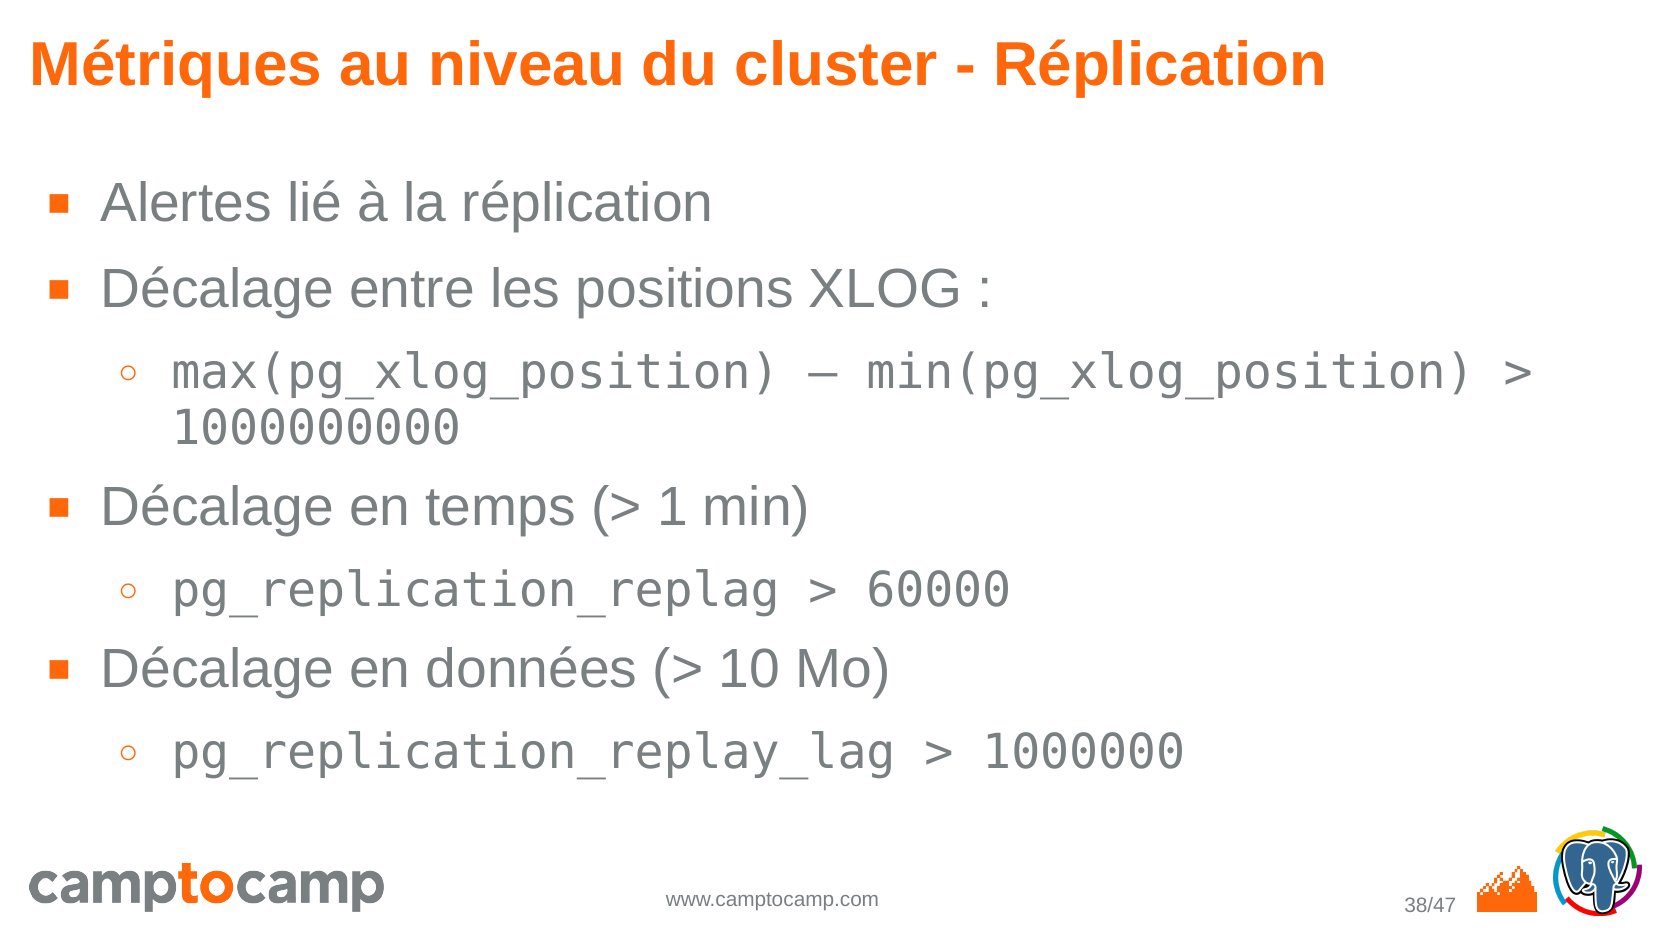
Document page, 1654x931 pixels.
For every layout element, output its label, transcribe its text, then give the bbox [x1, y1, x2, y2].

picture [1553, 826, 1642, 916]
picture [1477, 866, 1537, 912]
title Métriques au niveau du cluster - Réplication [29, 29, 1625, 156]
list Alertes lié à la réplication Décalage entre les positions XLOG : max(pg_xlog_position) – min(pg_xlog_position) > 1000000000 Décalage en temps (> 1 min) pg_replication_replag > 60000 Décalage en données (> 10 Mo) pg_replication_replay_lag > 1000000 [29, 171, 1625, 827]
picture [29, 863, 384, 912]
